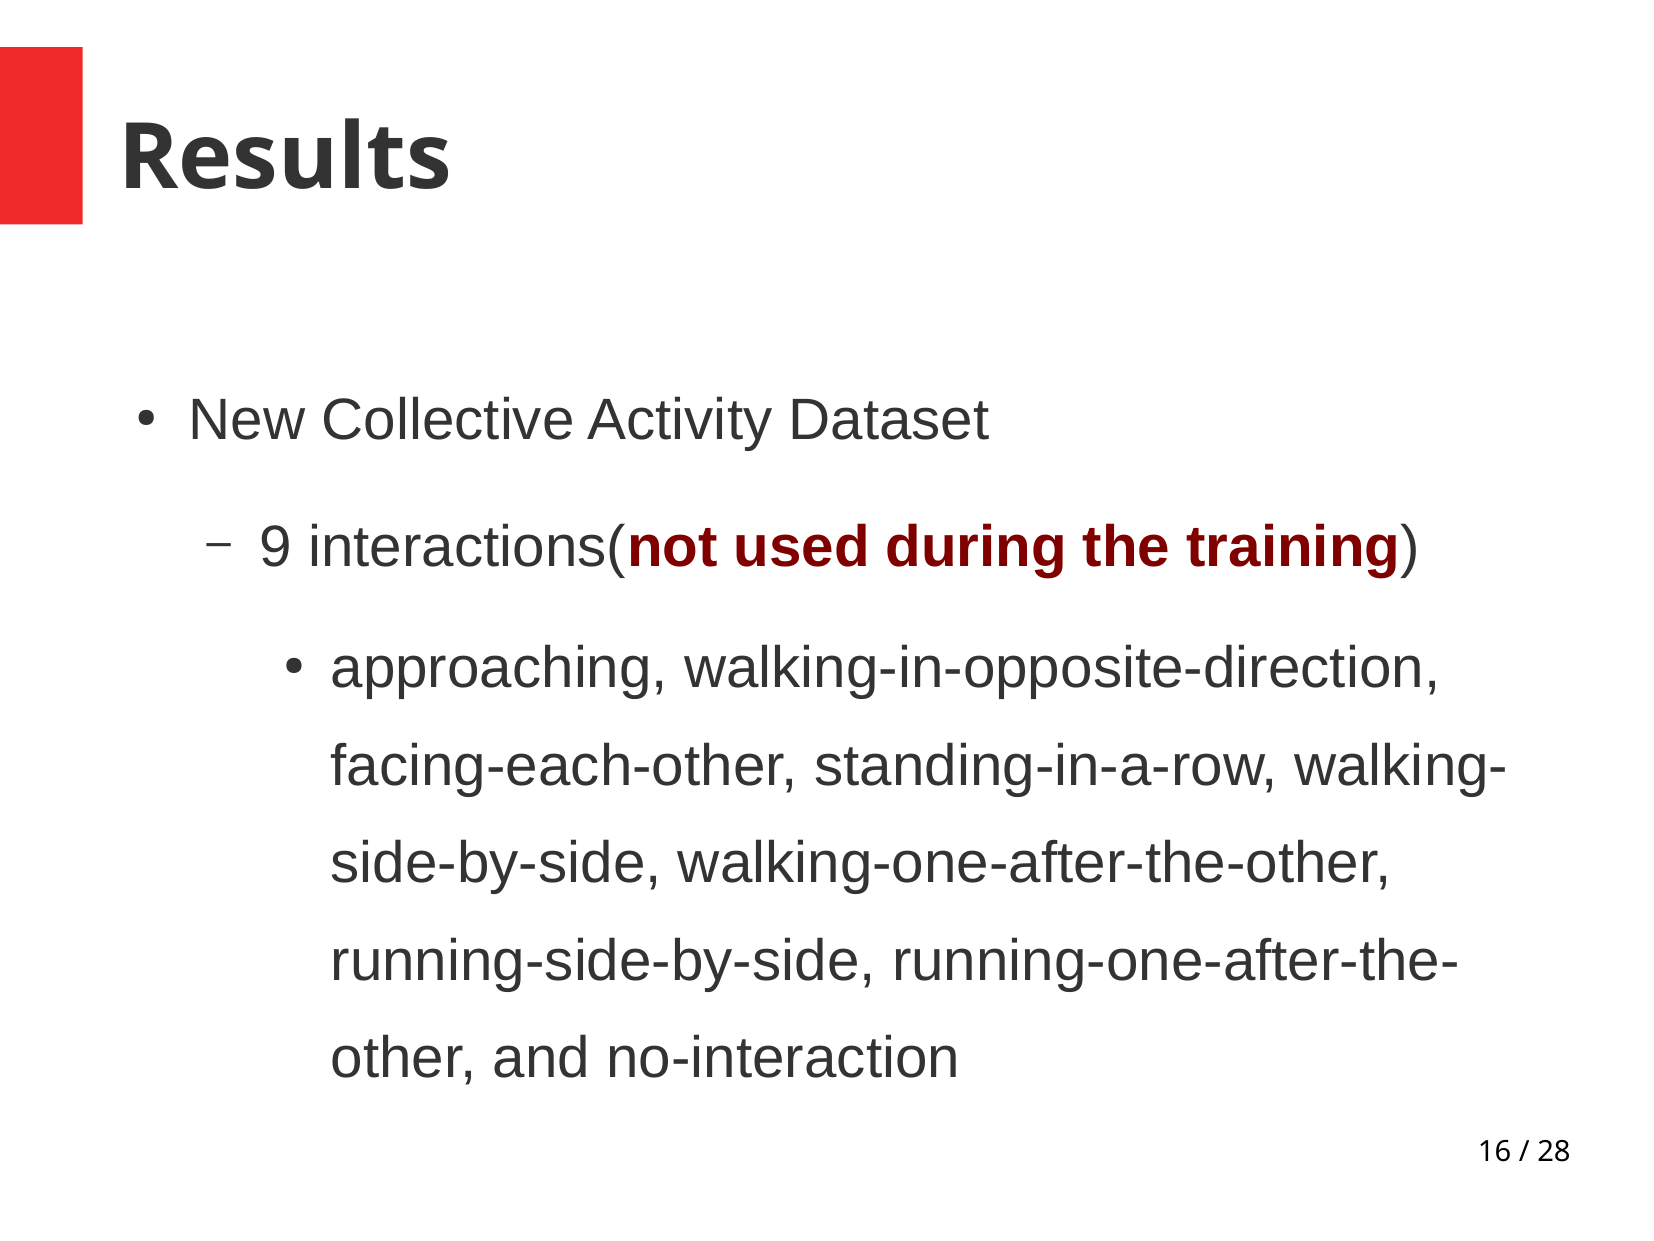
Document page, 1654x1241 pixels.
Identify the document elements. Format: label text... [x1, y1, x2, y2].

title Results [118, 49, 1571, 257]
list New Collective Activity Dataset 9 interactions(not used during the training) approaching, walking-in-opposite-direction, facing-each-other, standing-in-a-row, walking-side-by-side, walking-one-after-the-other, running-side-by-side, running-one-after-the-other, and no-interaction [118, 354, 1536, 1074]
